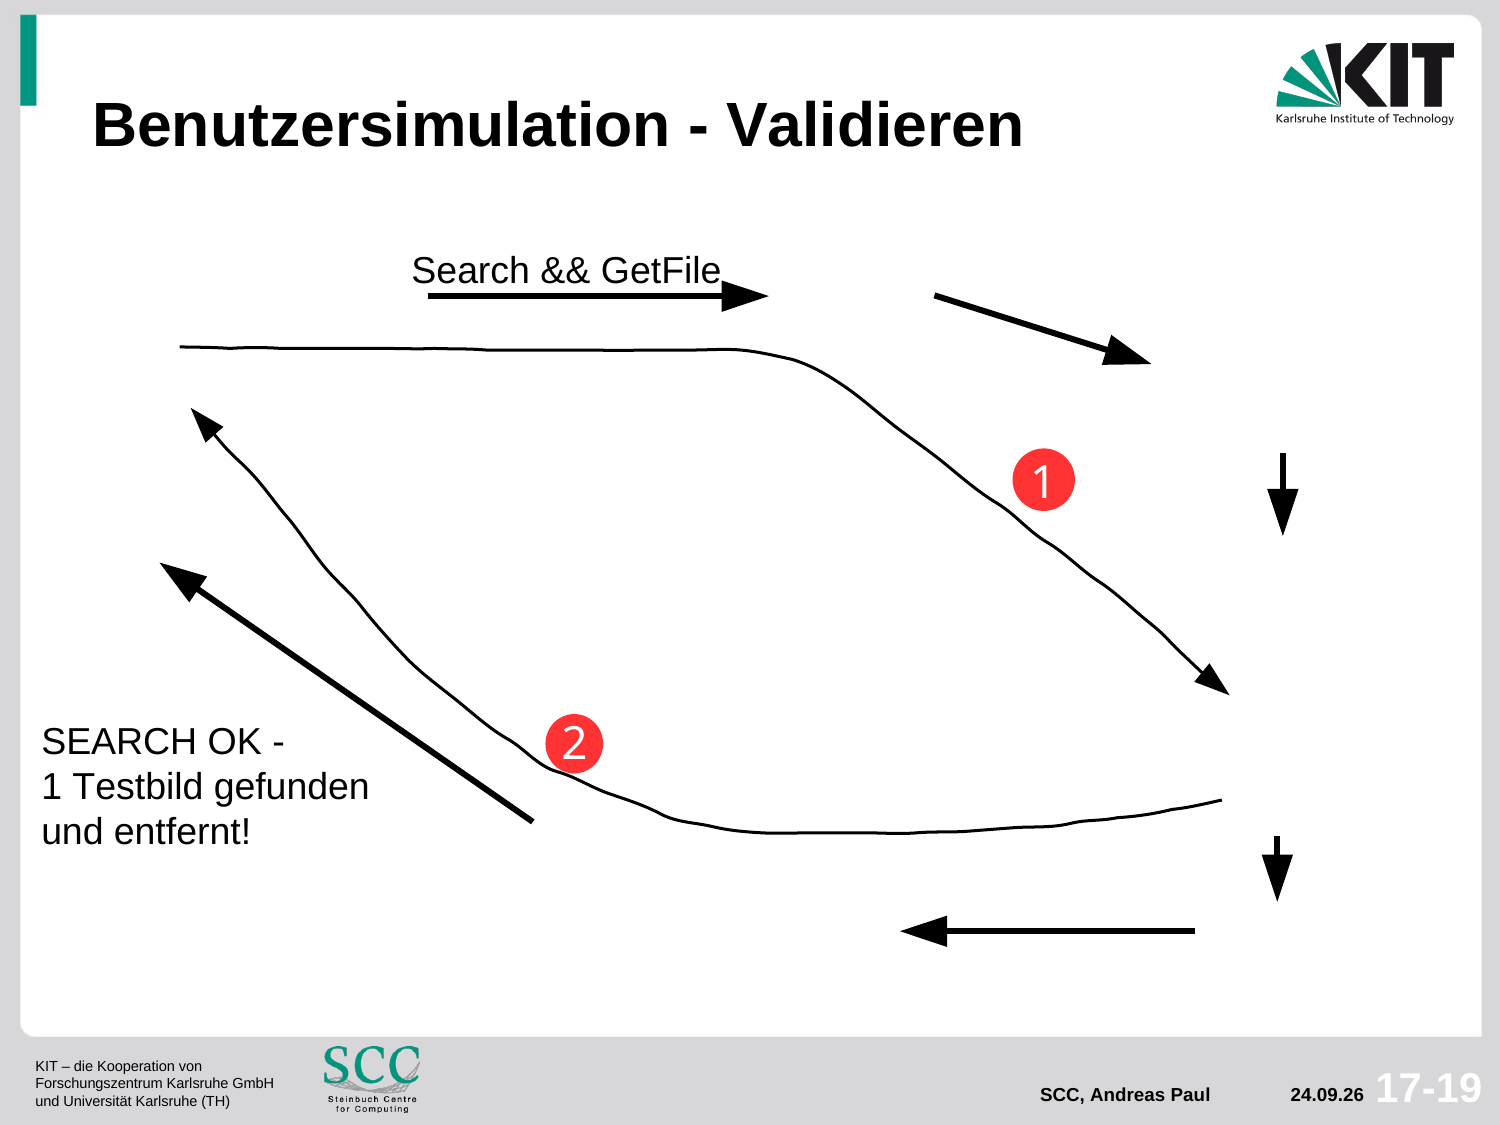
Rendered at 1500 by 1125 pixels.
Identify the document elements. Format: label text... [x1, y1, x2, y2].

text_box [1068, 460, 1075, 500]
title Benutzersimulation - Validieren [92, 56, 1147, 192]
picture [0, 0, 1500, 1125]
text_box Search && GetFile [395, 237, 780, 301]
text_box 1 [1014, 443, 1068, 552]
text_box 2 [545, 704, 651, 788]
text_box SEARCH OK - 1 Testbild gefunden und entfernt! [24, 707, 419, 879]
